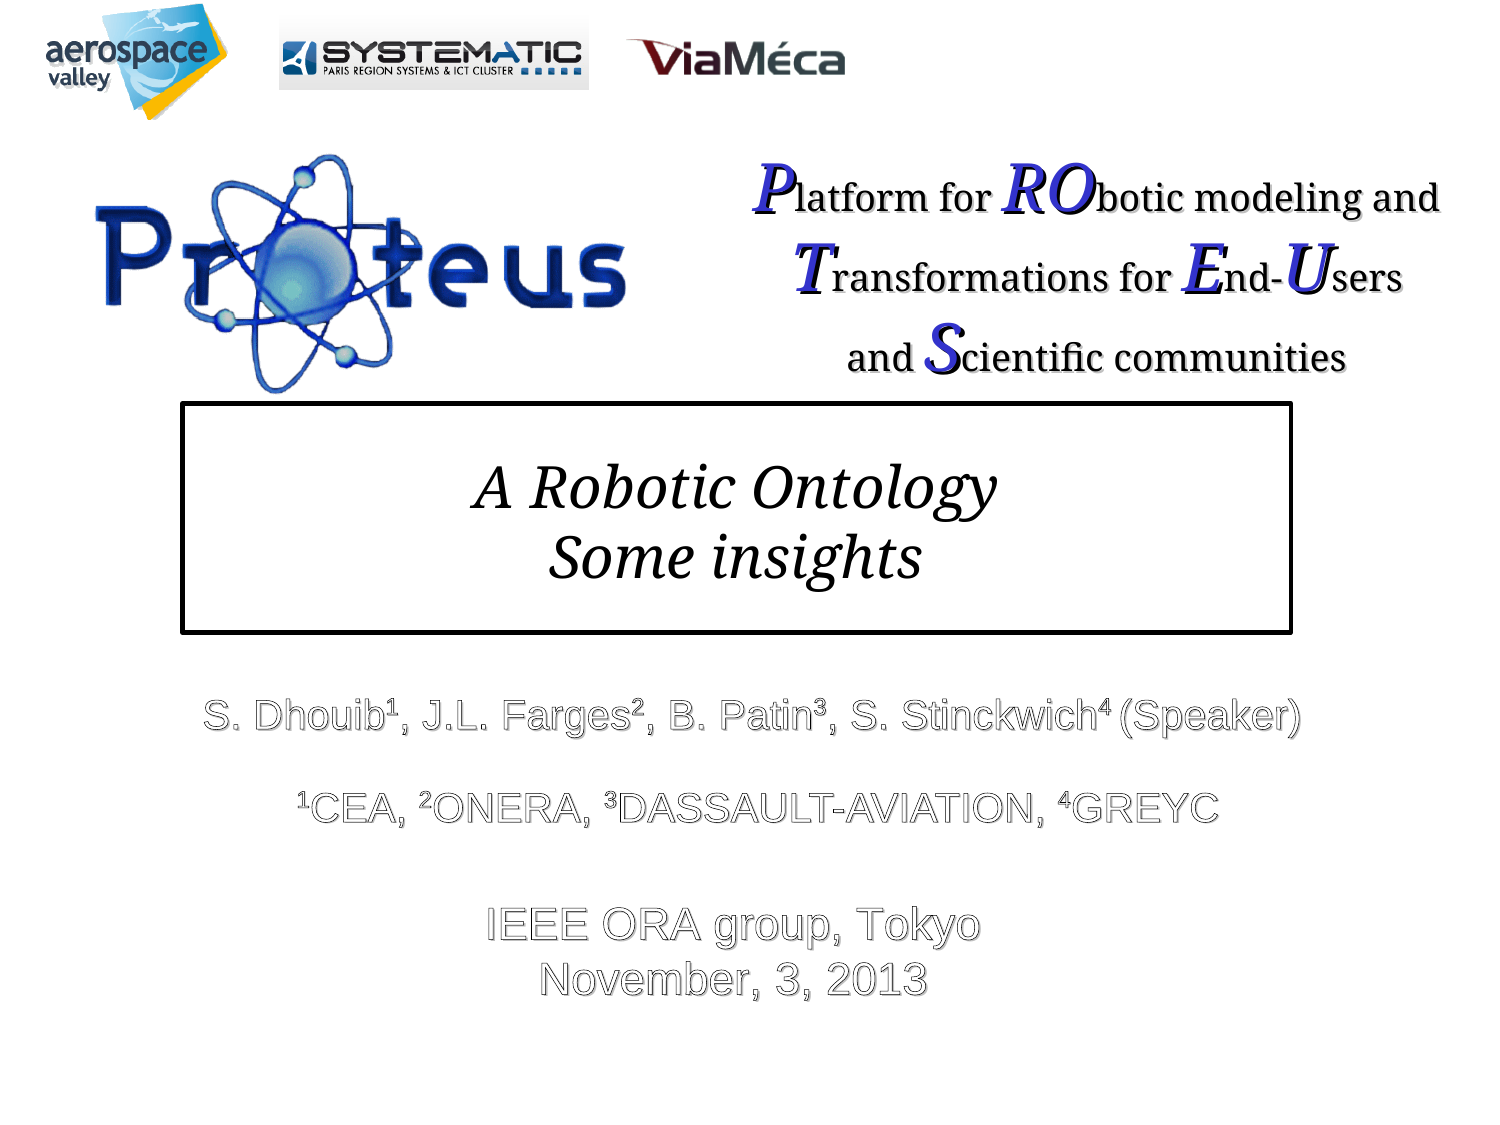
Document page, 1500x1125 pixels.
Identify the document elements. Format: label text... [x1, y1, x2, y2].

text_box A Robotic Ontology Some insights [182, 403, 1291, 633]
picture [626, 35, 850, 79]
text_box IEEE ORA group, Tokyo November, 3, 2013 [344, 886, 1121, 1012]
picture [279, 12, 589, 90]
picture [41, 0, 235, 120]
subtitle S. Dhouib1, J.L. Farges2, B. Patin3, S. Stinckwich4 (Speaker) 1CEA, 2ONERA, 3DASSAULT-AVIATION, 4GREYC [21, 646, 1483, 877]
picture [55, 129, 673, 413]
text_box Platform for RObotic modeling and Transformations for End-Users and Scientific communities [715, 136, 1466, 393]
